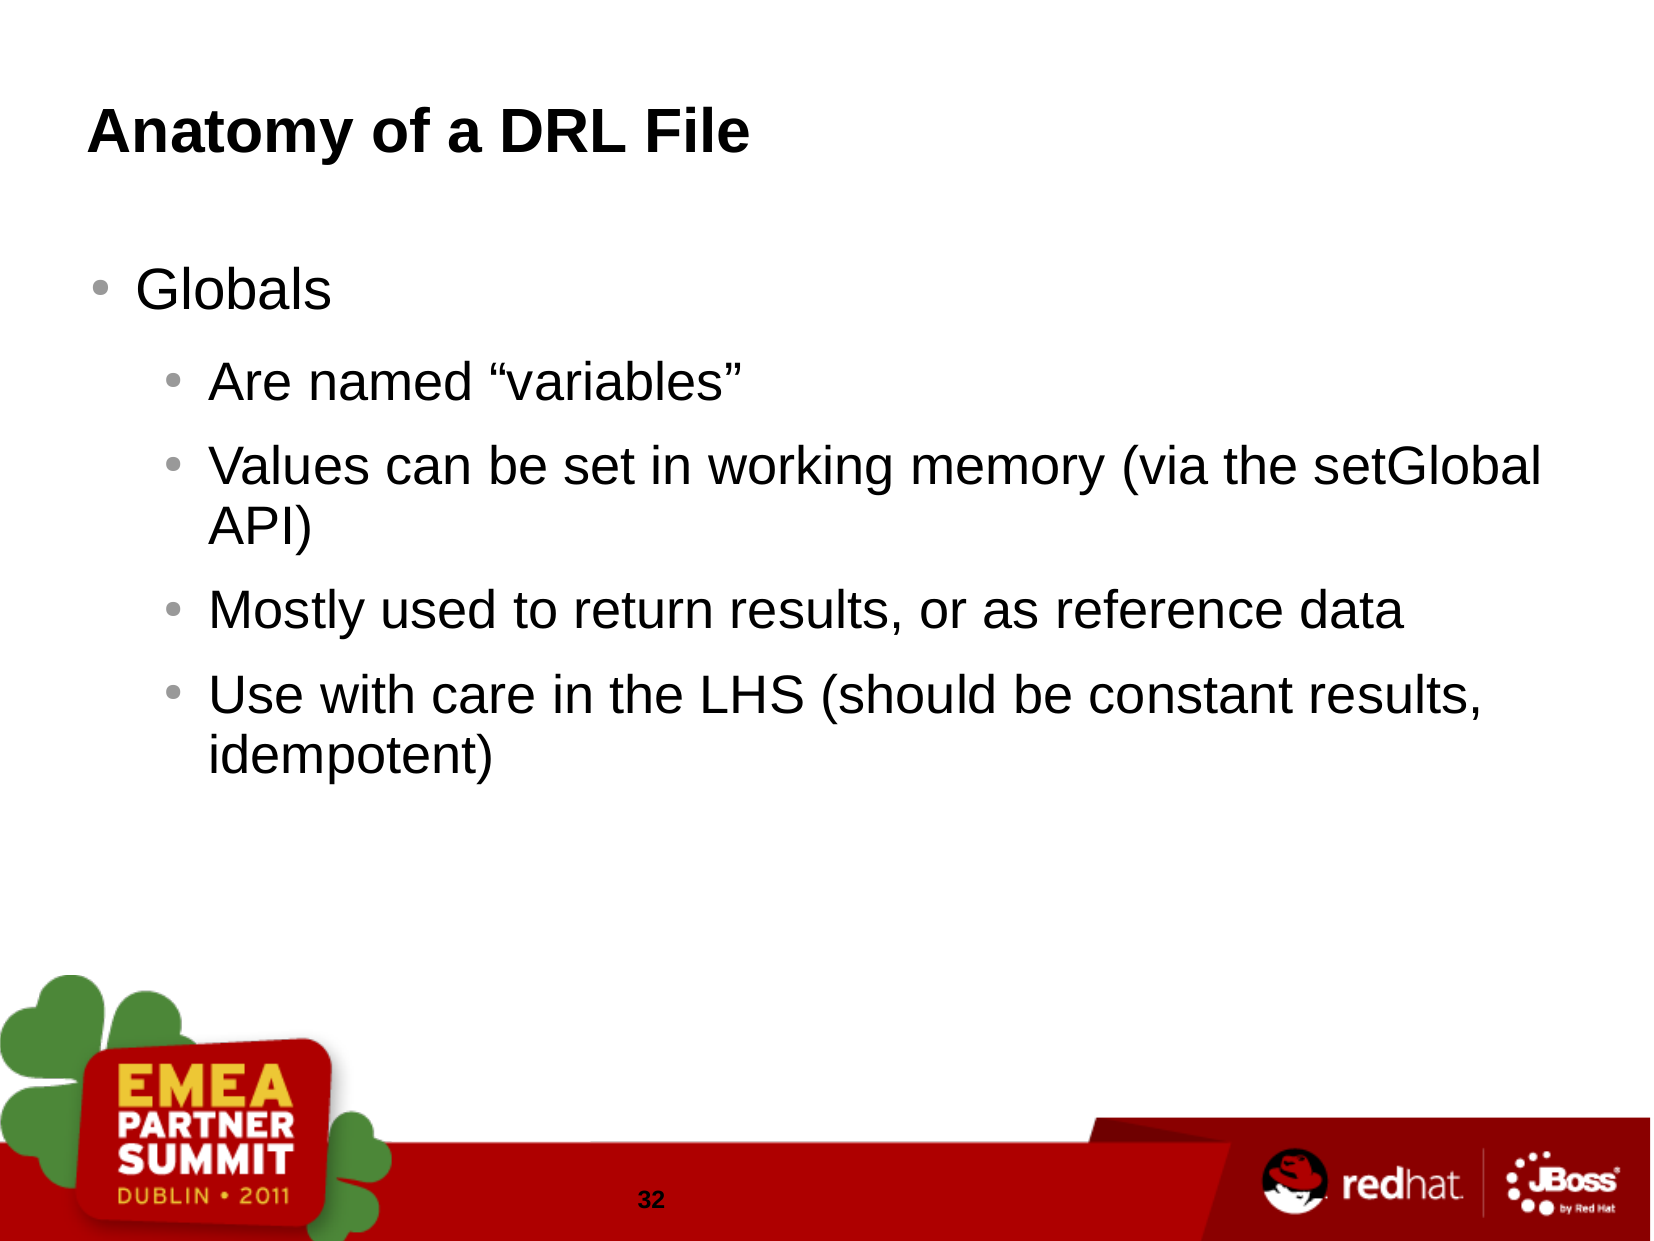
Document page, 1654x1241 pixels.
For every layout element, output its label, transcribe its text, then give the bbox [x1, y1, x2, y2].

picture [0, 975, 1651, 1241]
list Globals Are named “variables” Values can be set in working memory (via the setGlobal API) Mostly used to return results, or as reference data Use with care in the LHS (should be constant results, idempotent) [75, 256, 1564, 1051]
title Anatomy of a DRL File [86, 37, 1576, 226]
